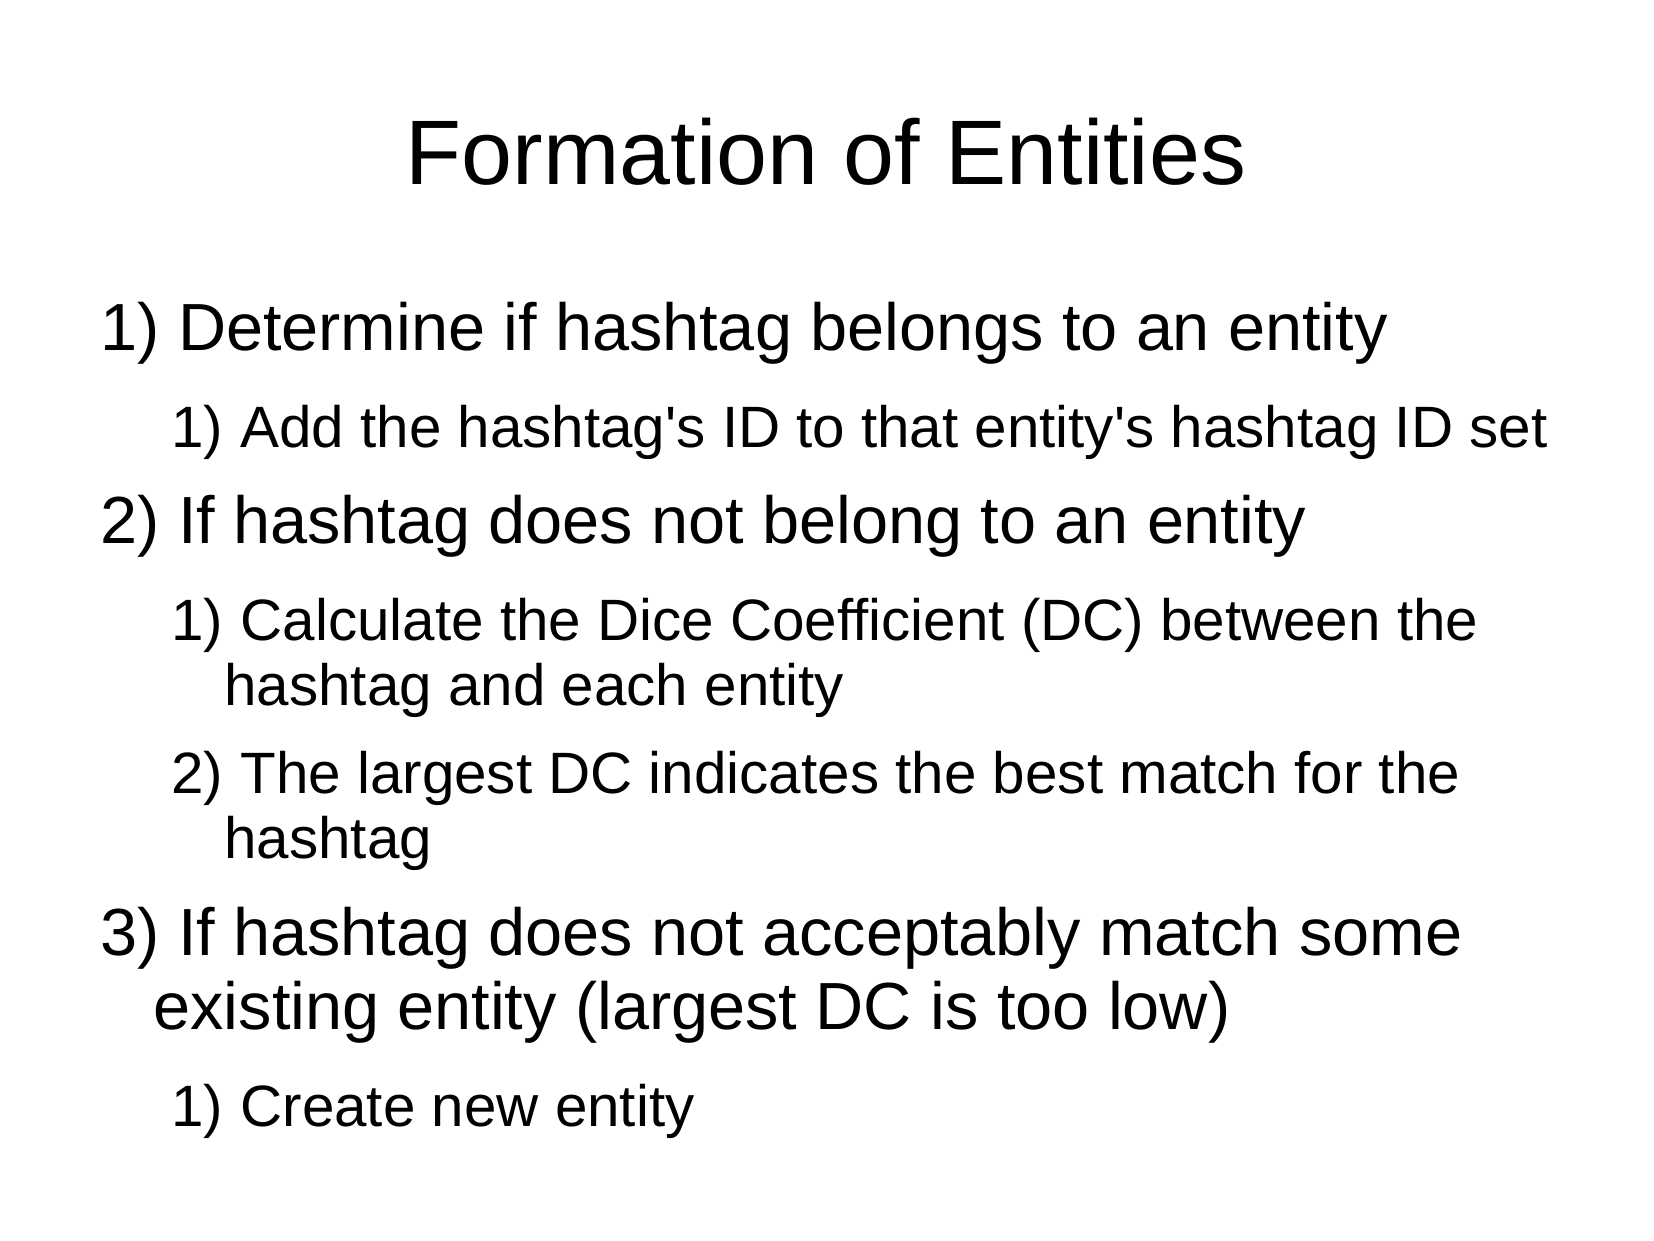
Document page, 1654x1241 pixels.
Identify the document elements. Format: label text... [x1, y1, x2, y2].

title Formation of Entities [82, 56, 1571, 250]
list Determine if hashtag belongs to an entity Add the hashtag's ID to that entity's hashtag ID set If hashtag does not belong to an entity Calculate the Dice Coefficient (DC) between the hashtag and each entity The largest DC indicates the best match for the hashtag If hashtag does not acceptably match some existing entity (largest DC is too low) Create new entity [82, 290, 1571, 1139]
